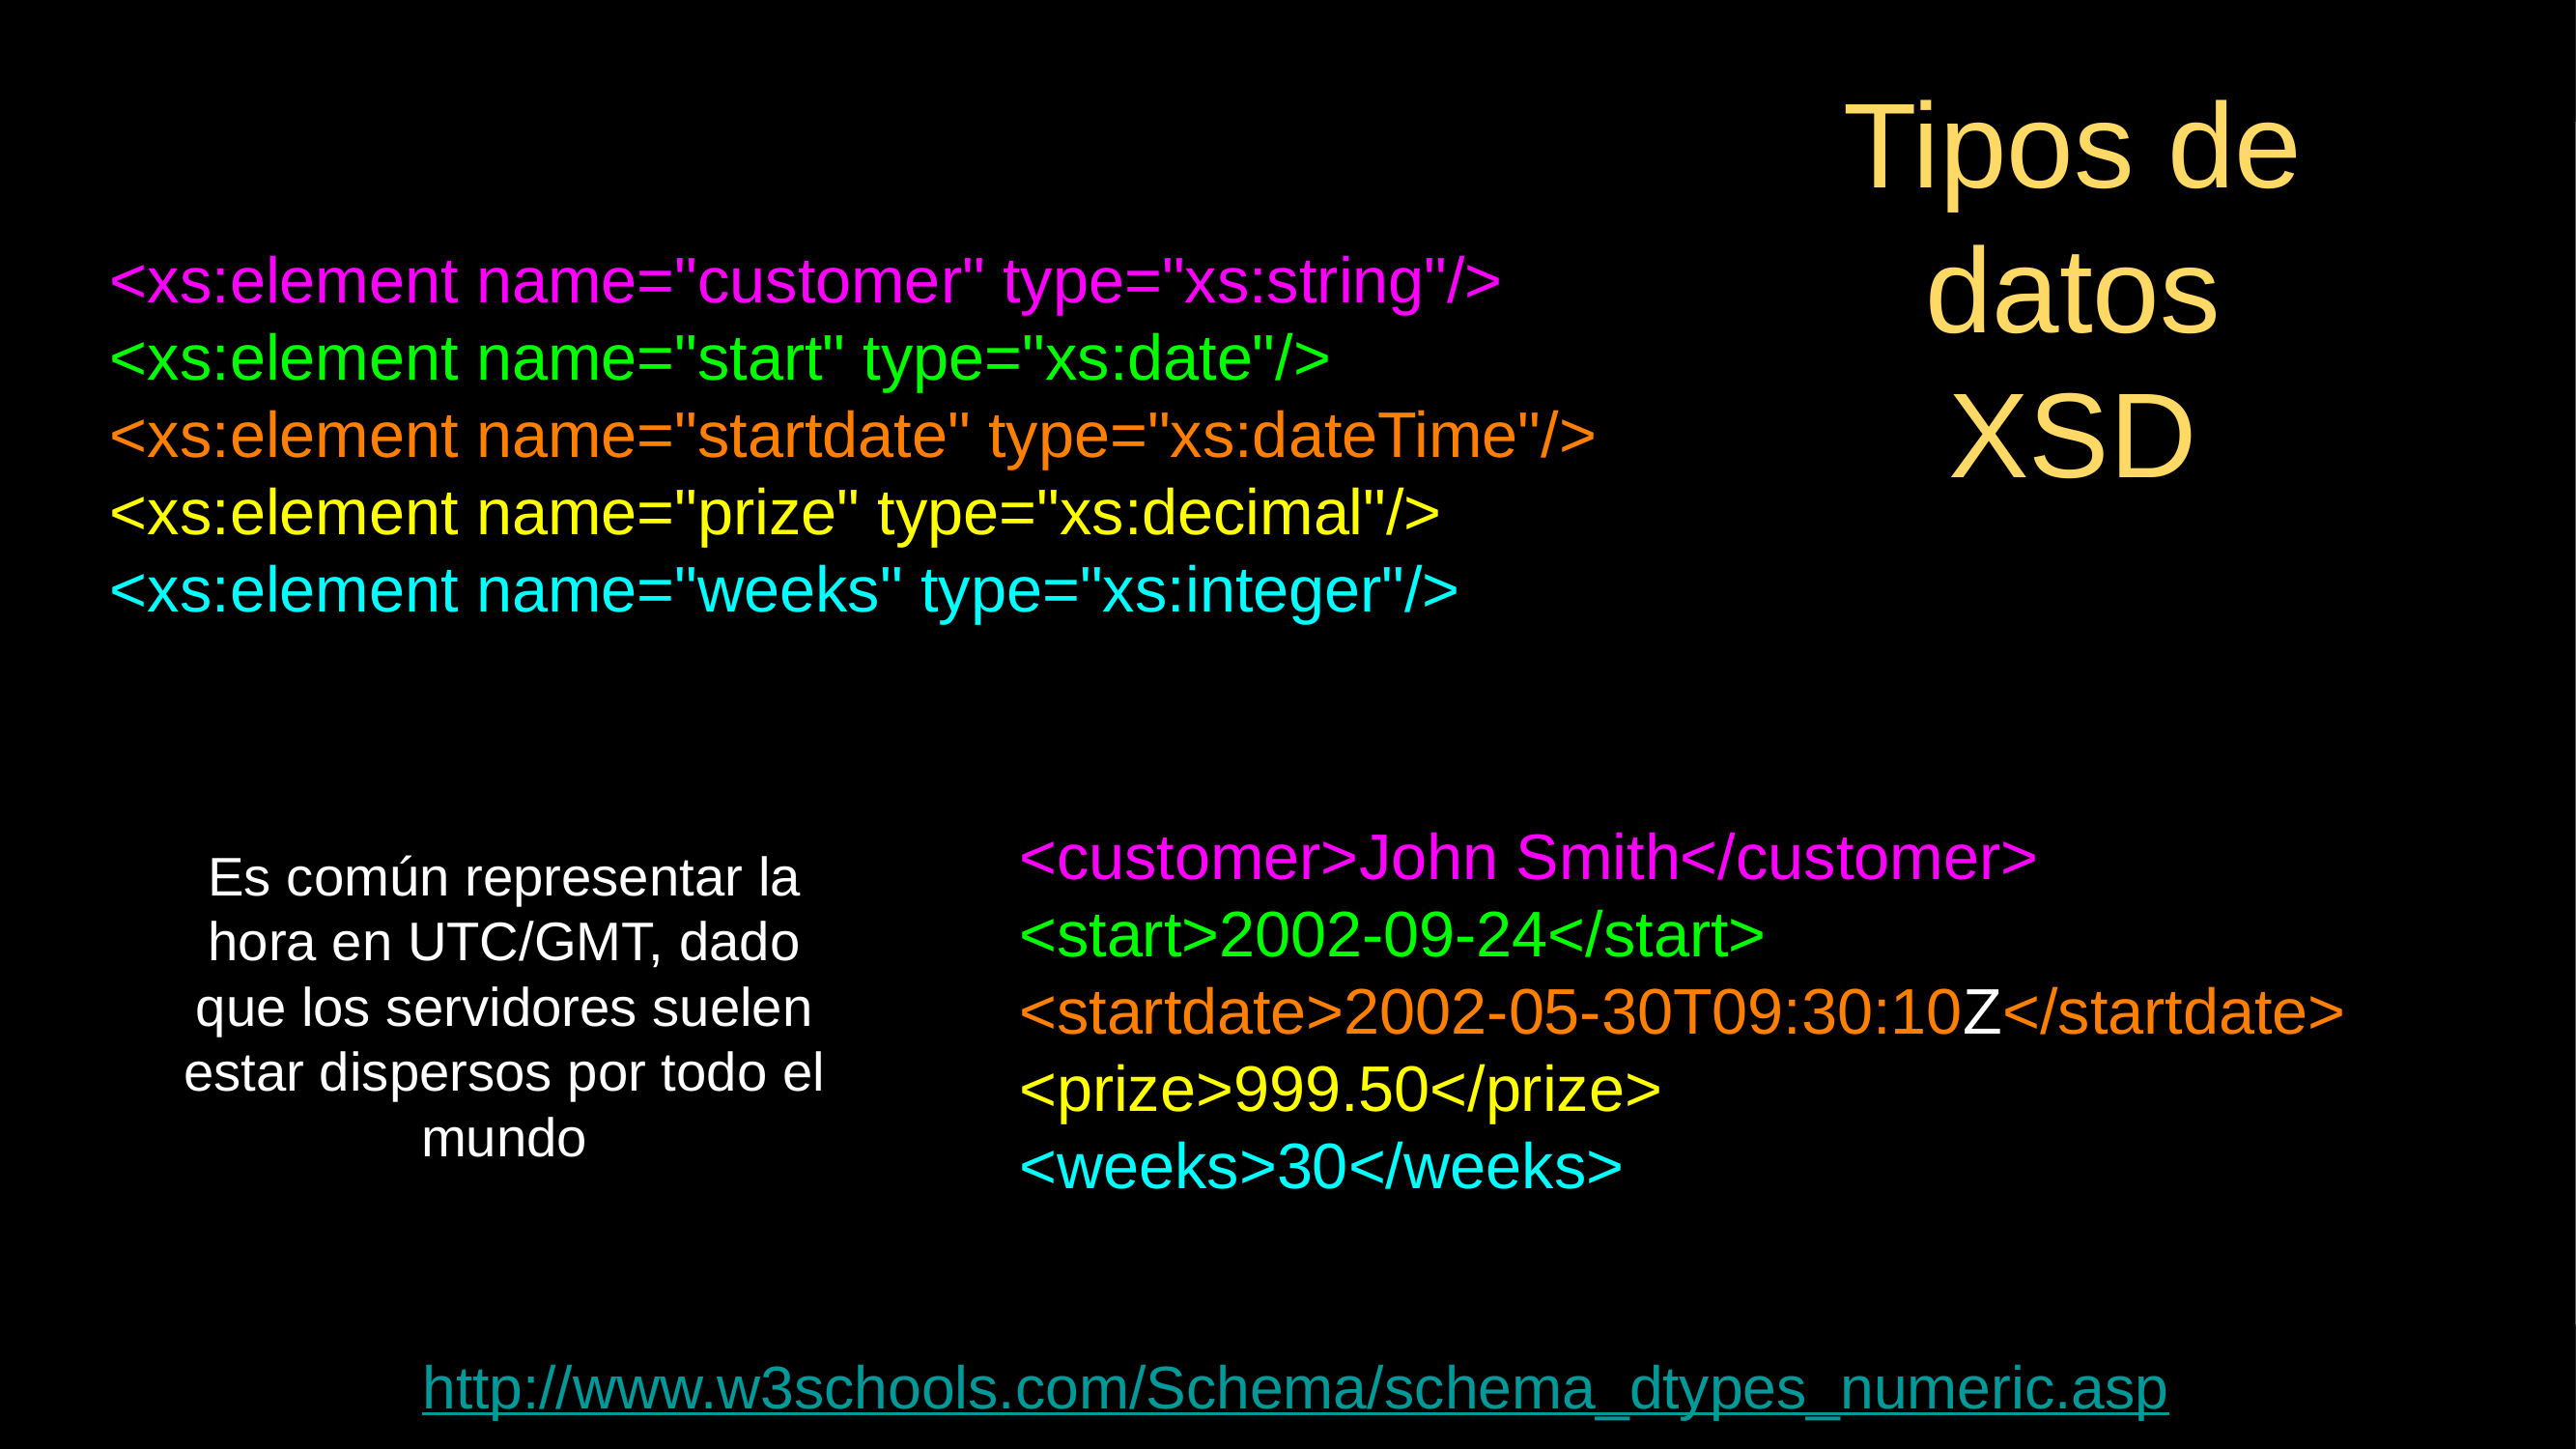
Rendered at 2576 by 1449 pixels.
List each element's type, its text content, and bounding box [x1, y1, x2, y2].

title Tipos de datos XSD [1755, 121, 2391, 448]
text_box http://www.w3schools.com/Schema/schema_dtypes_numeric.asp [236, 1335, 2357, 1435]
text_box Es común representar la hora en UTC/GMT, dado que los servidores suelen estar dispersos por todo el mundo [172, 821, 836, 1186]
text_box <customer>John Smith</customer> <start>2002-09-24</start> <startdate>2002-05-30T09:30:10Z</startdate> <prize>999.50</prize> <weeks>30</weeks> [1019, 761, 2426, 1289]
text_box <xs:element name="customer" type="xs:string"/> <xs:element name="start" type="xs:date"/> <xs:element name="startdate" type="xs:dateTime"/> <xs:element name="prize" type="xs:decimal"/> <xs:element name="weeks" type="xs:integer"/> [110, 216, 1724, 646]
